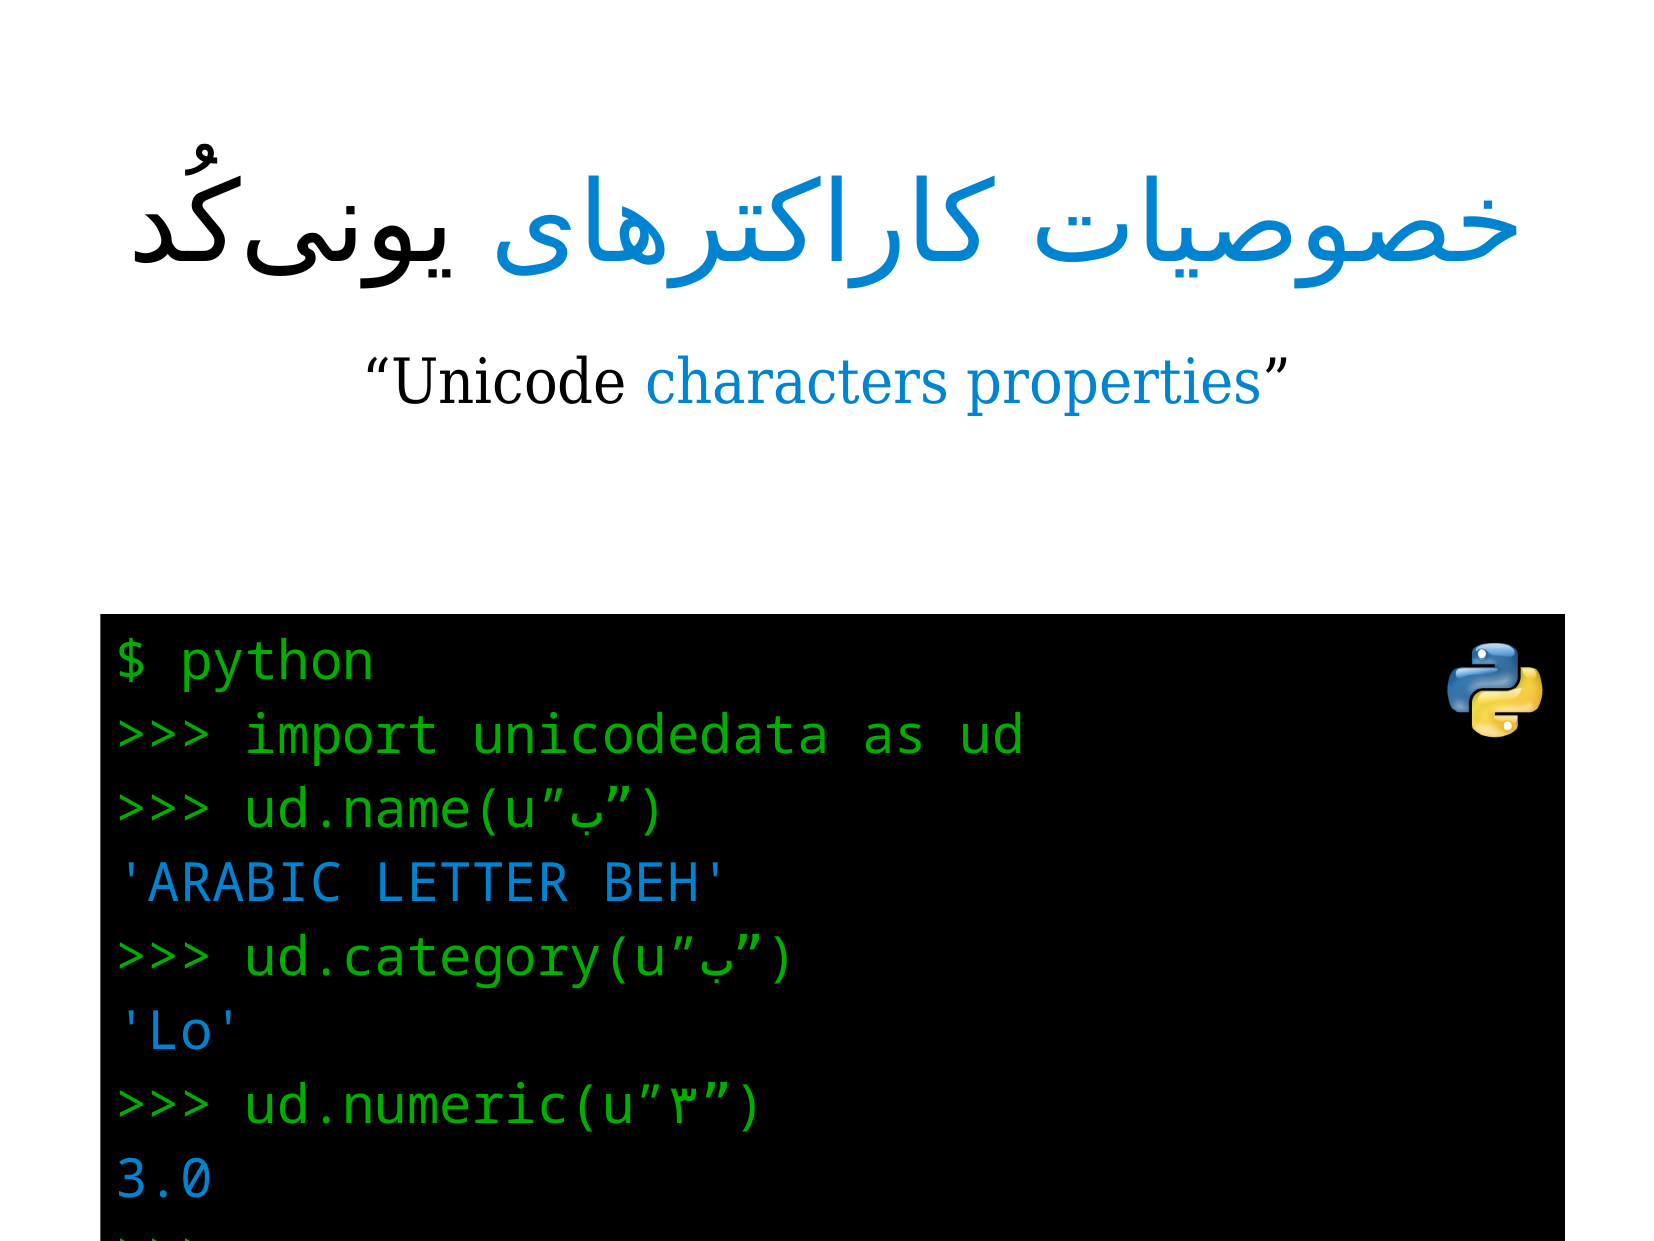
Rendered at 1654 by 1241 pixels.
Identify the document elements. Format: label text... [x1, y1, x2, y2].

text_box خصوصیات کاراکترهای یونی‌کُد “Unicode characters properties” [82, 49, 1571, 526]
text_box $ python >>> import unicodedata as ud >>> ud.name(u”ب”) 'ARABIC LETTER BEH' >>> ud.category(u”ب”) 'Lo' >>> ud.numeric(u”۳”) 3.0 >>> [100, 614, 1565, 1124]
picture [1431, 628, 1554, 751]
